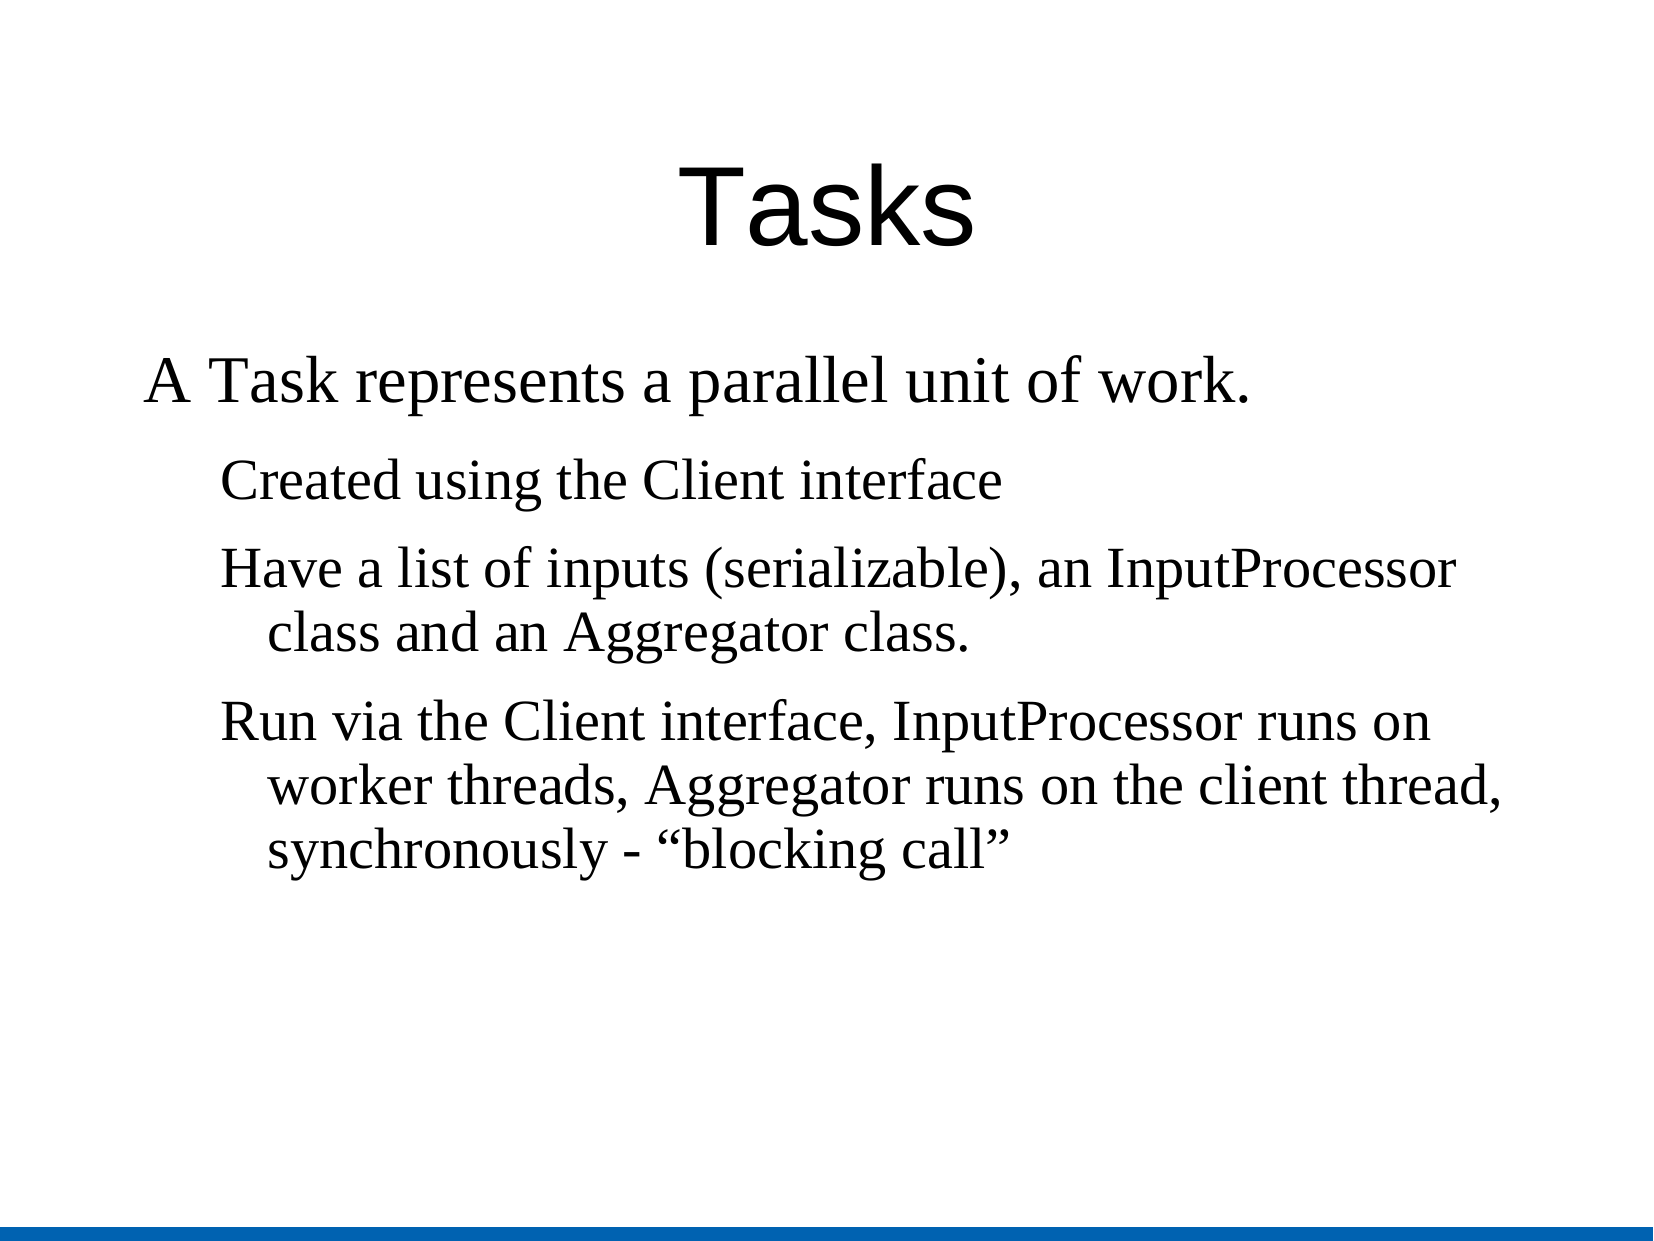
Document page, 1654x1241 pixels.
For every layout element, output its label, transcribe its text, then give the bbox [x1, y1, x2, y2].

list A Task represents a parallel unit of work. Created using the Client interface Have a list of inputs (serializable), an InputProcessor class and an Aggregator class. Run via the Client interface, InputProcessor runs on worker threads, Aggregator runs on the client thread, synchronously - “blocking call” [125, 343, 1538, 1126]
title Tasks [121, 102, 1533, 311]
